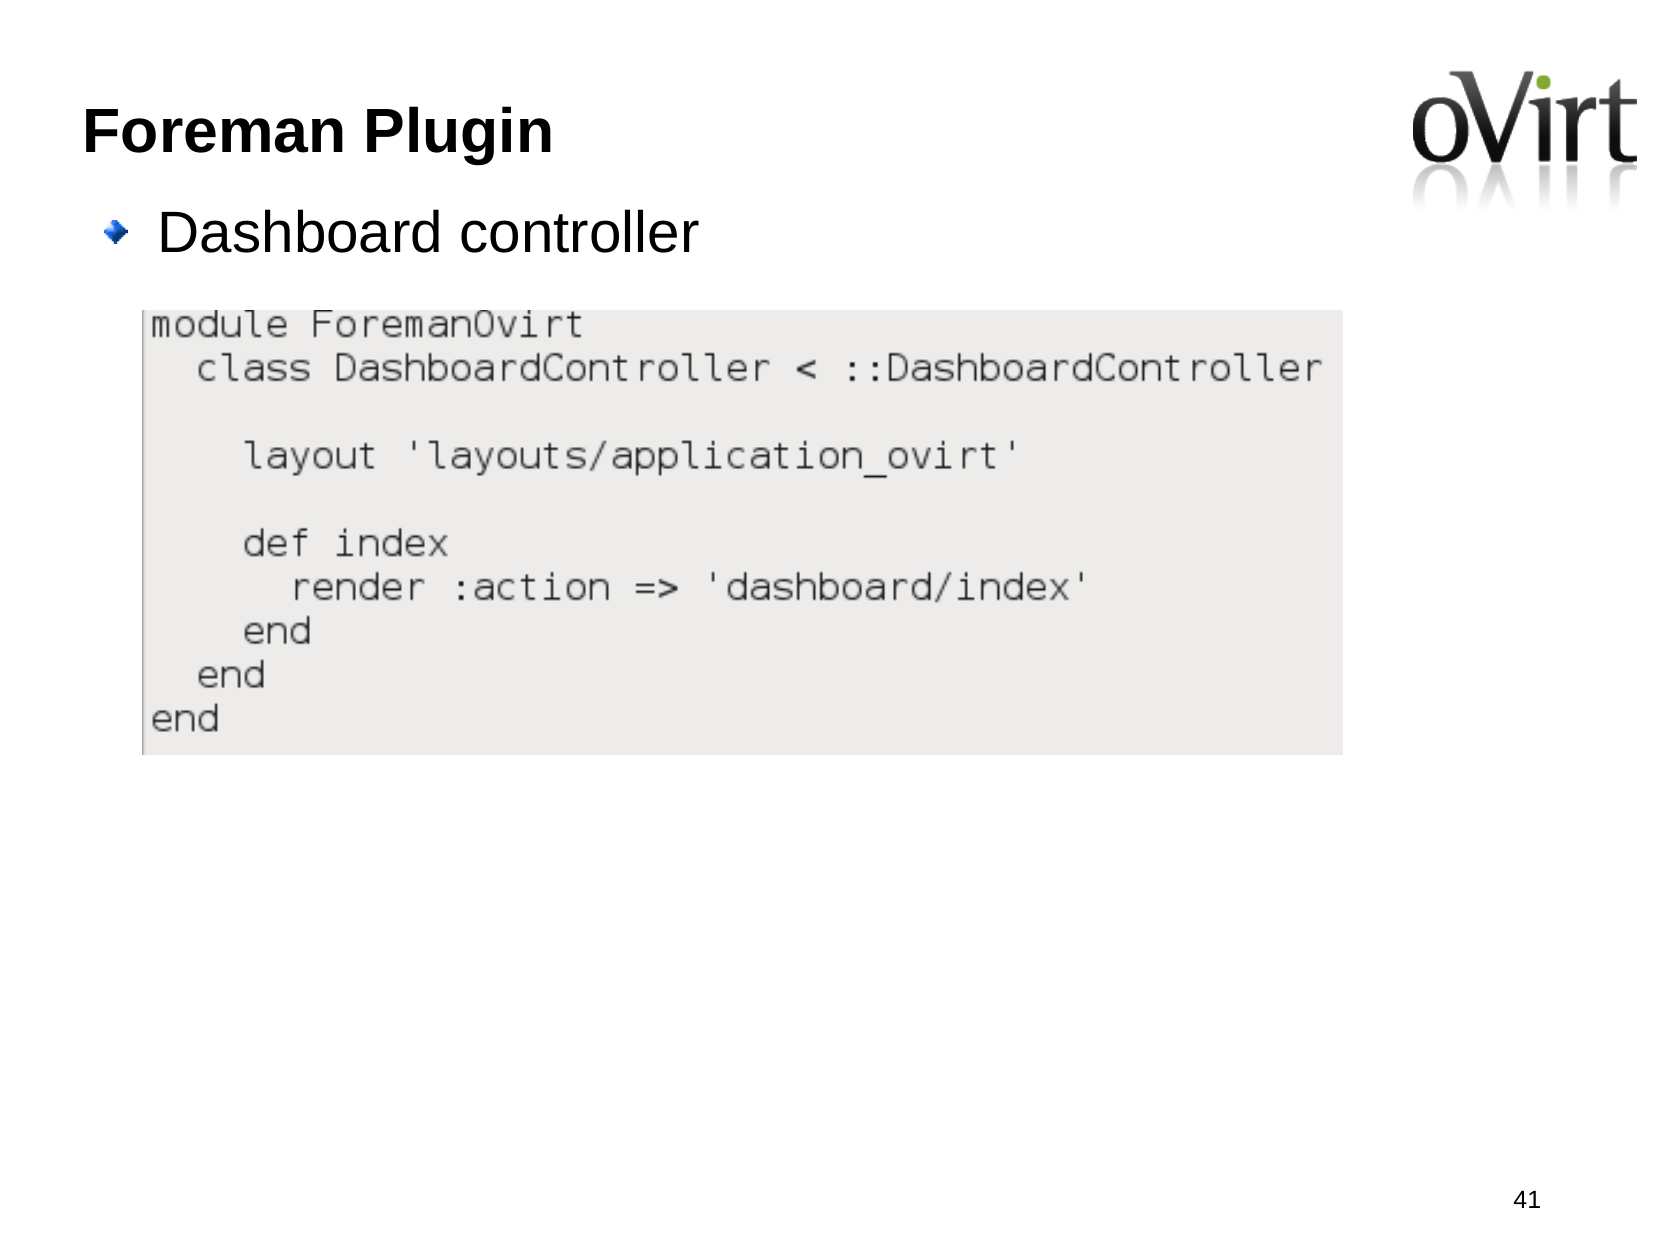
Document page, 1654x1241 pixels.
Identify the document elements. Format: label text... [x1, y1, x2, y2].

picture [1413, 63, 1637, 212]
title Foreman Plugin [82, 37, 1303, 226]
picture [142, 310, 1343, 755]
list Dashboard controller [86, 199, 1576, 993]
